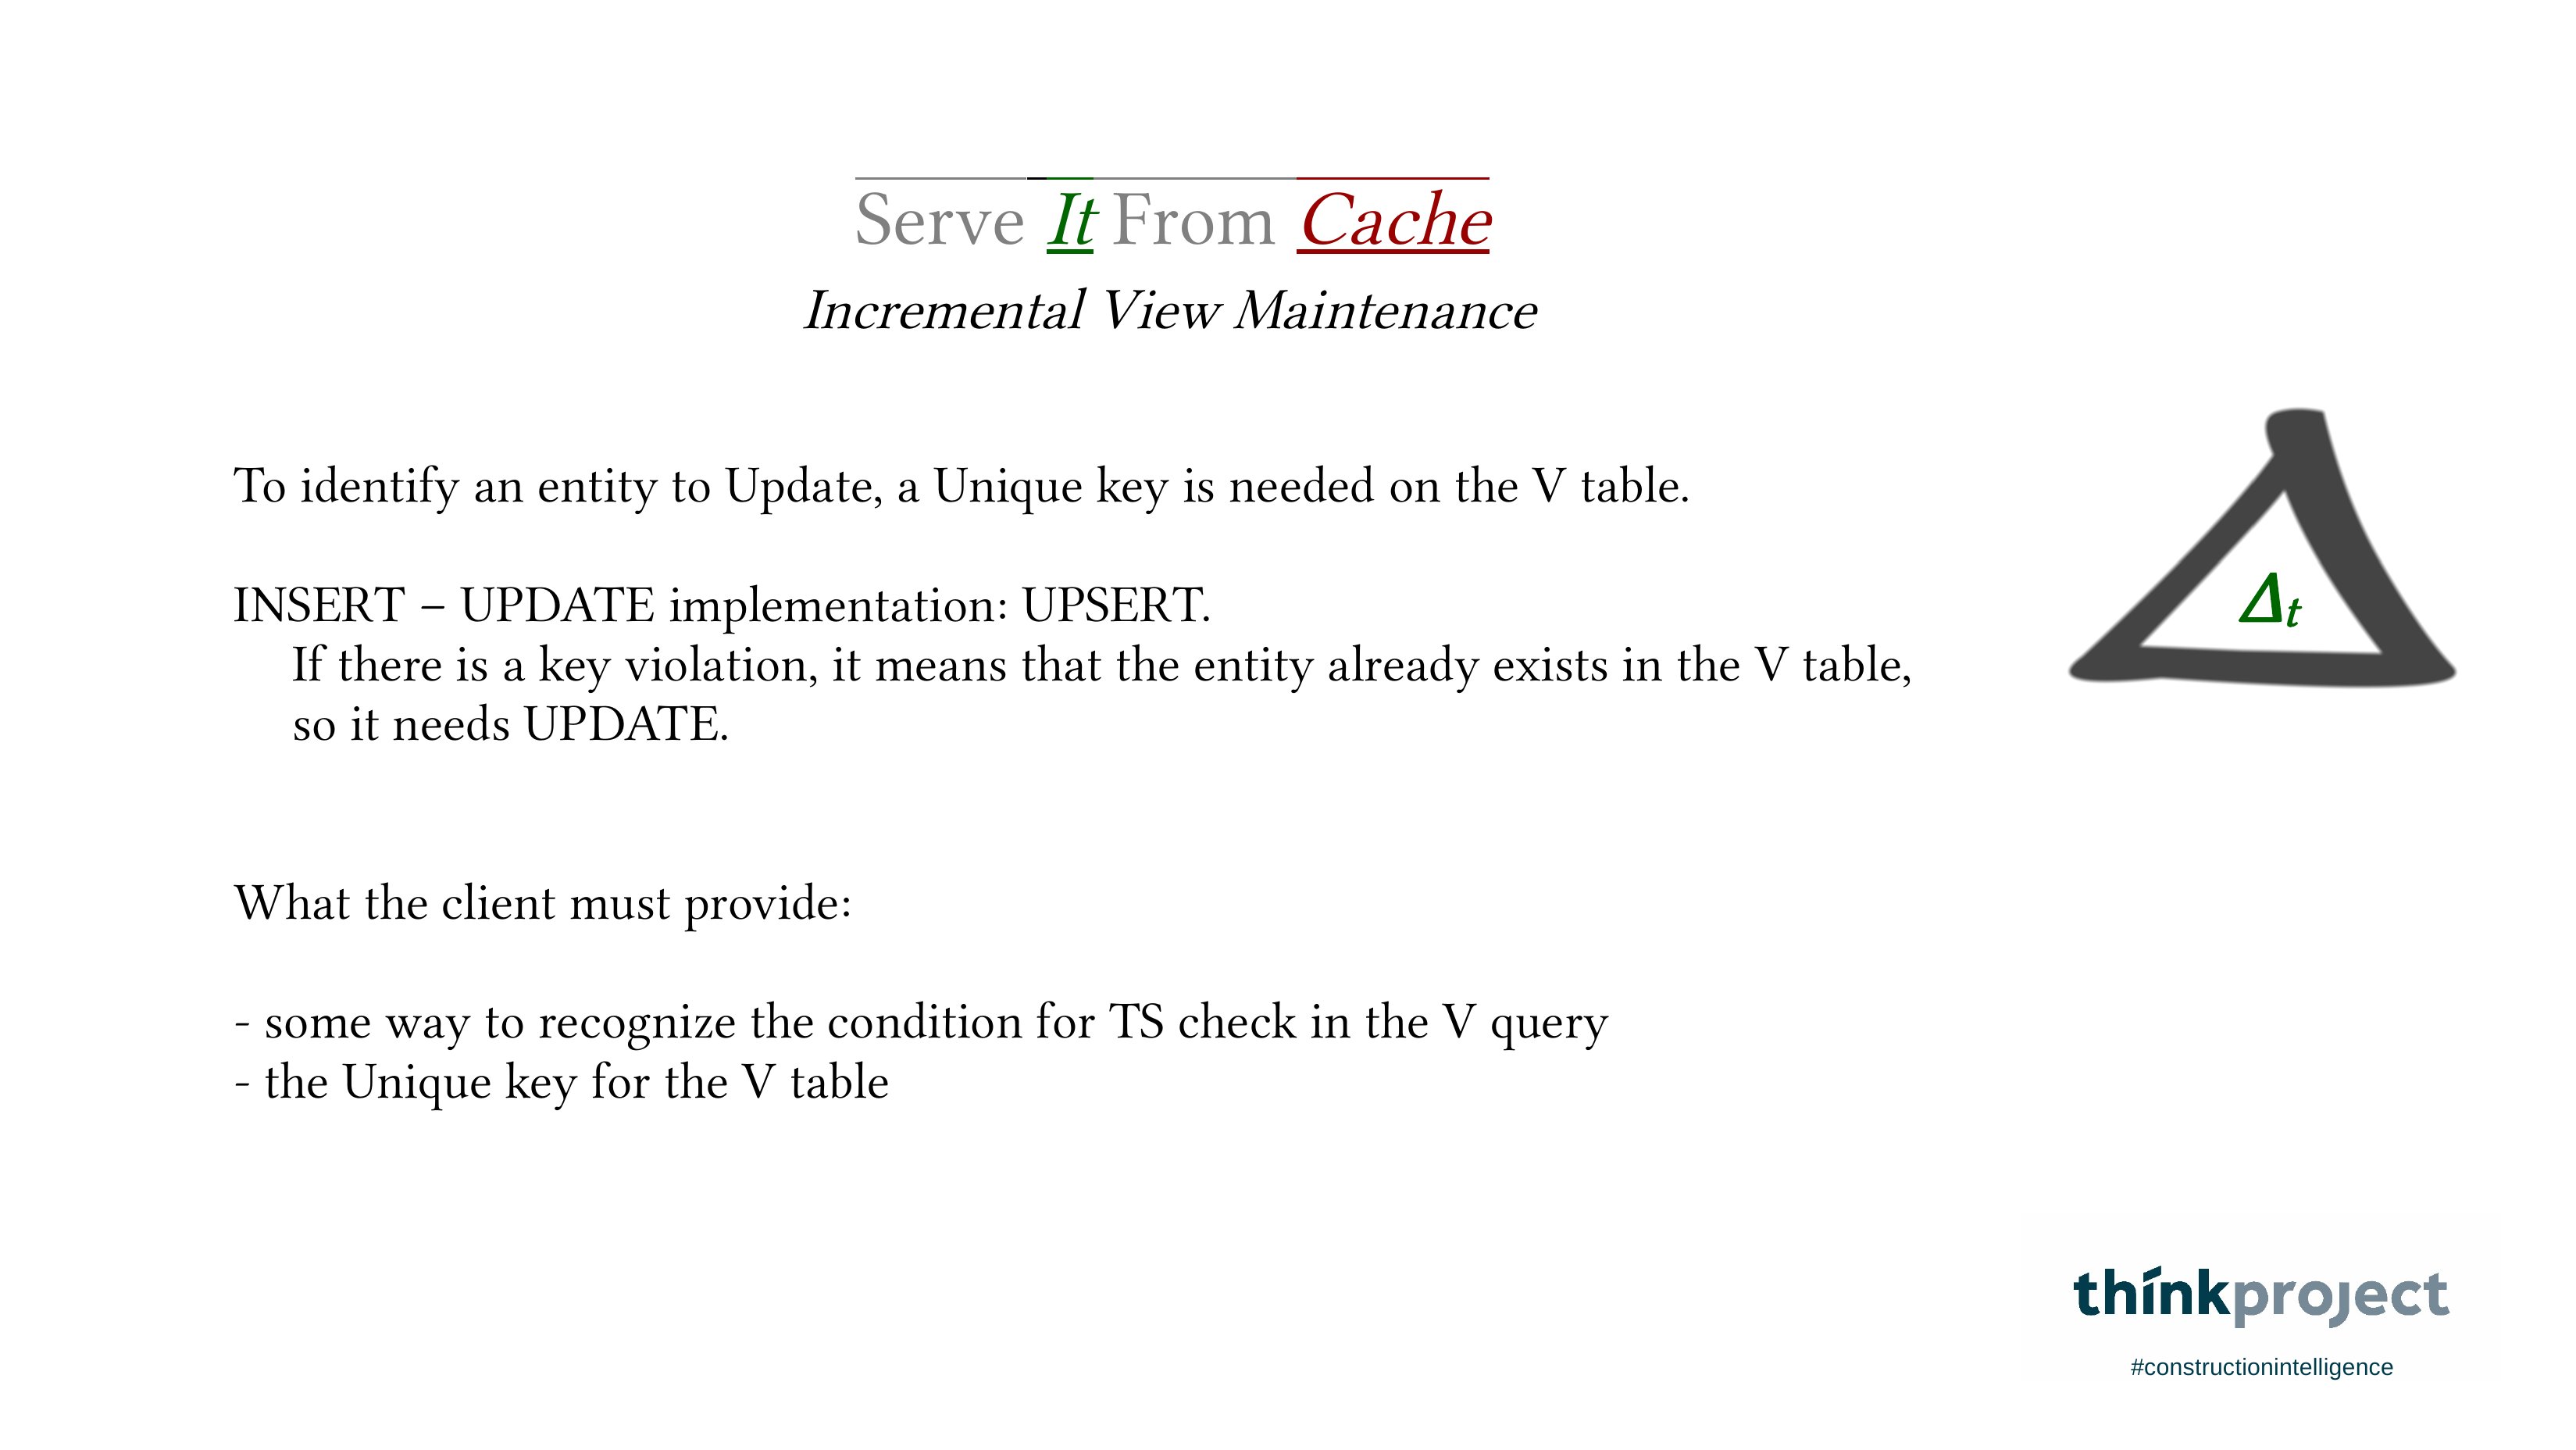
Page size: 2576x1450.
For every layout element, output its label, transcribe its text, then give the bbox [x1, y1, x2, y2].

text_box Incremental View Maintenance [790, 270, 1572, 348]
picture [2021, 1212, 2502, 1380]
picture [2044, 386, 2461, 738]
text_box Serve It From Cache [824, 168, 1602, 329]
picture [2332, 1364, 2338, 1373]
text_box Δt [2226, 551, 2309, 663]
text_box To identify an entity to Update, a Unique key is needed on the V table. INSERT – UPDATE implementation: UPSERT. If there is a key violation, it means that the entity already exists in the V table, so it needs UPDATE. What the client must provide: - some way to recognize the condition for TS check in the V query - the Unique key for the V table [223, 449, 1934, 1236]
